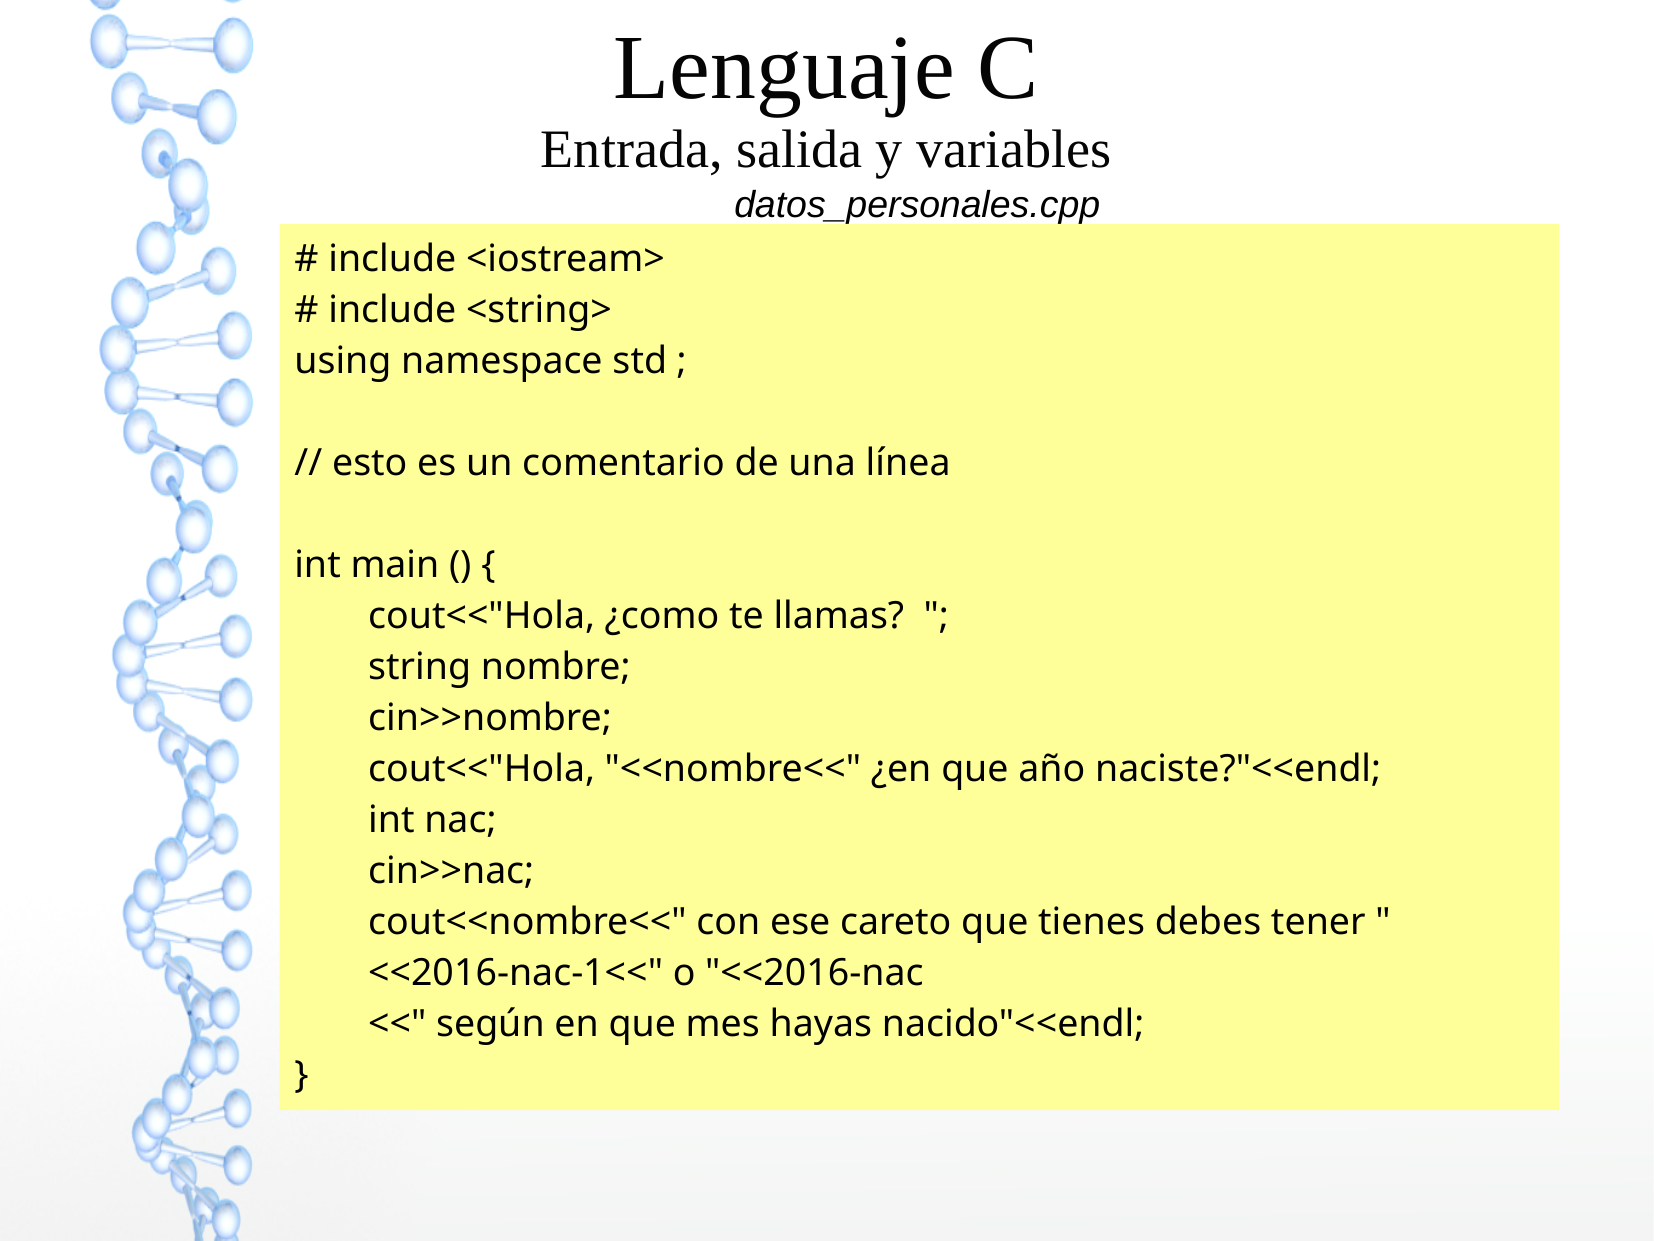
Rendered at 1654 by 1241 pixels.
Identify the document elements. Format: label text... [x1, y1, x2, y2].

text_box # include <iostream> # include <string> using namespace std ; // esto es un comentario de una línea int main () { cout<<"Hola, ¿como te llamas? "; string nombre; cin>>nombre; cout<<"Hola, "<<nombre<<" ¿en que año naciste?"<<endl; int nac; cin>>nac; cout<<nombre<<" con ese careto que tienes debes tener " <<2016-nac-1<<" o "<<2016-nac <<" según en que mes hayas nacido"<<endl; } [279, 223, 1560, 1111]
text_box Lenguaje C Entrada, salida y variables [526, 16, 1128, 180]
picture [0, 0, 1654, 1241]
text_box datos_personales.cpp [279, 175, 1555, 223]
